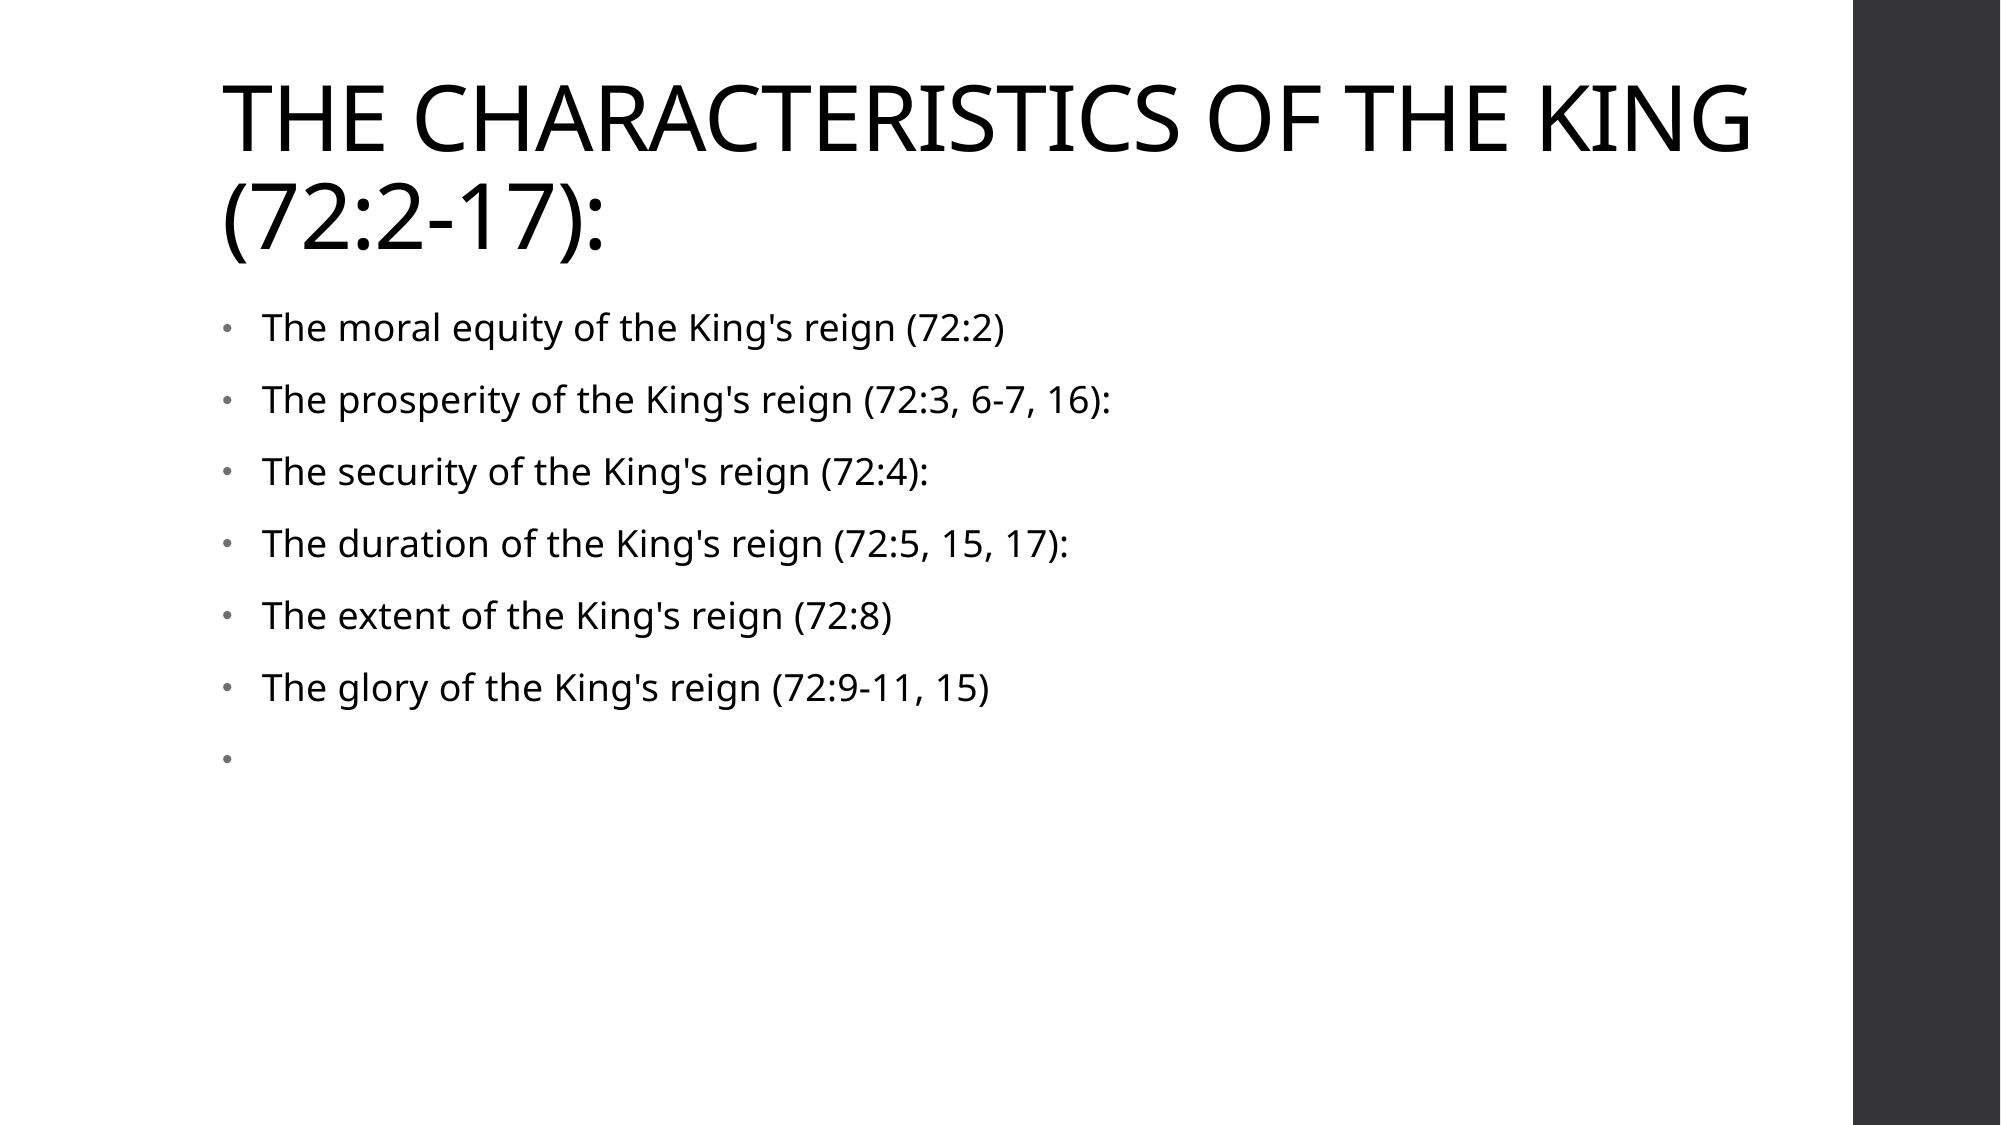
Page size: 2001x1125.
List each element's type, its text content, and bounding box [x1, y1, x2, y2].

list The moral equity of the King's reign (72:2) The prosperity of the King's reign (72:3, 6-7, 16): The security of the King's reign (72:4): The duration of the King's reign (72:5, 15, 17): The extent of the King's reign (72:8) The glory of the King's reign (72:9-11, 15) [206, 299, 1617, 1014]
title THE CHARACTERISTICS OF THE KING (72:2-17): [206, 60, 1797, 278]
